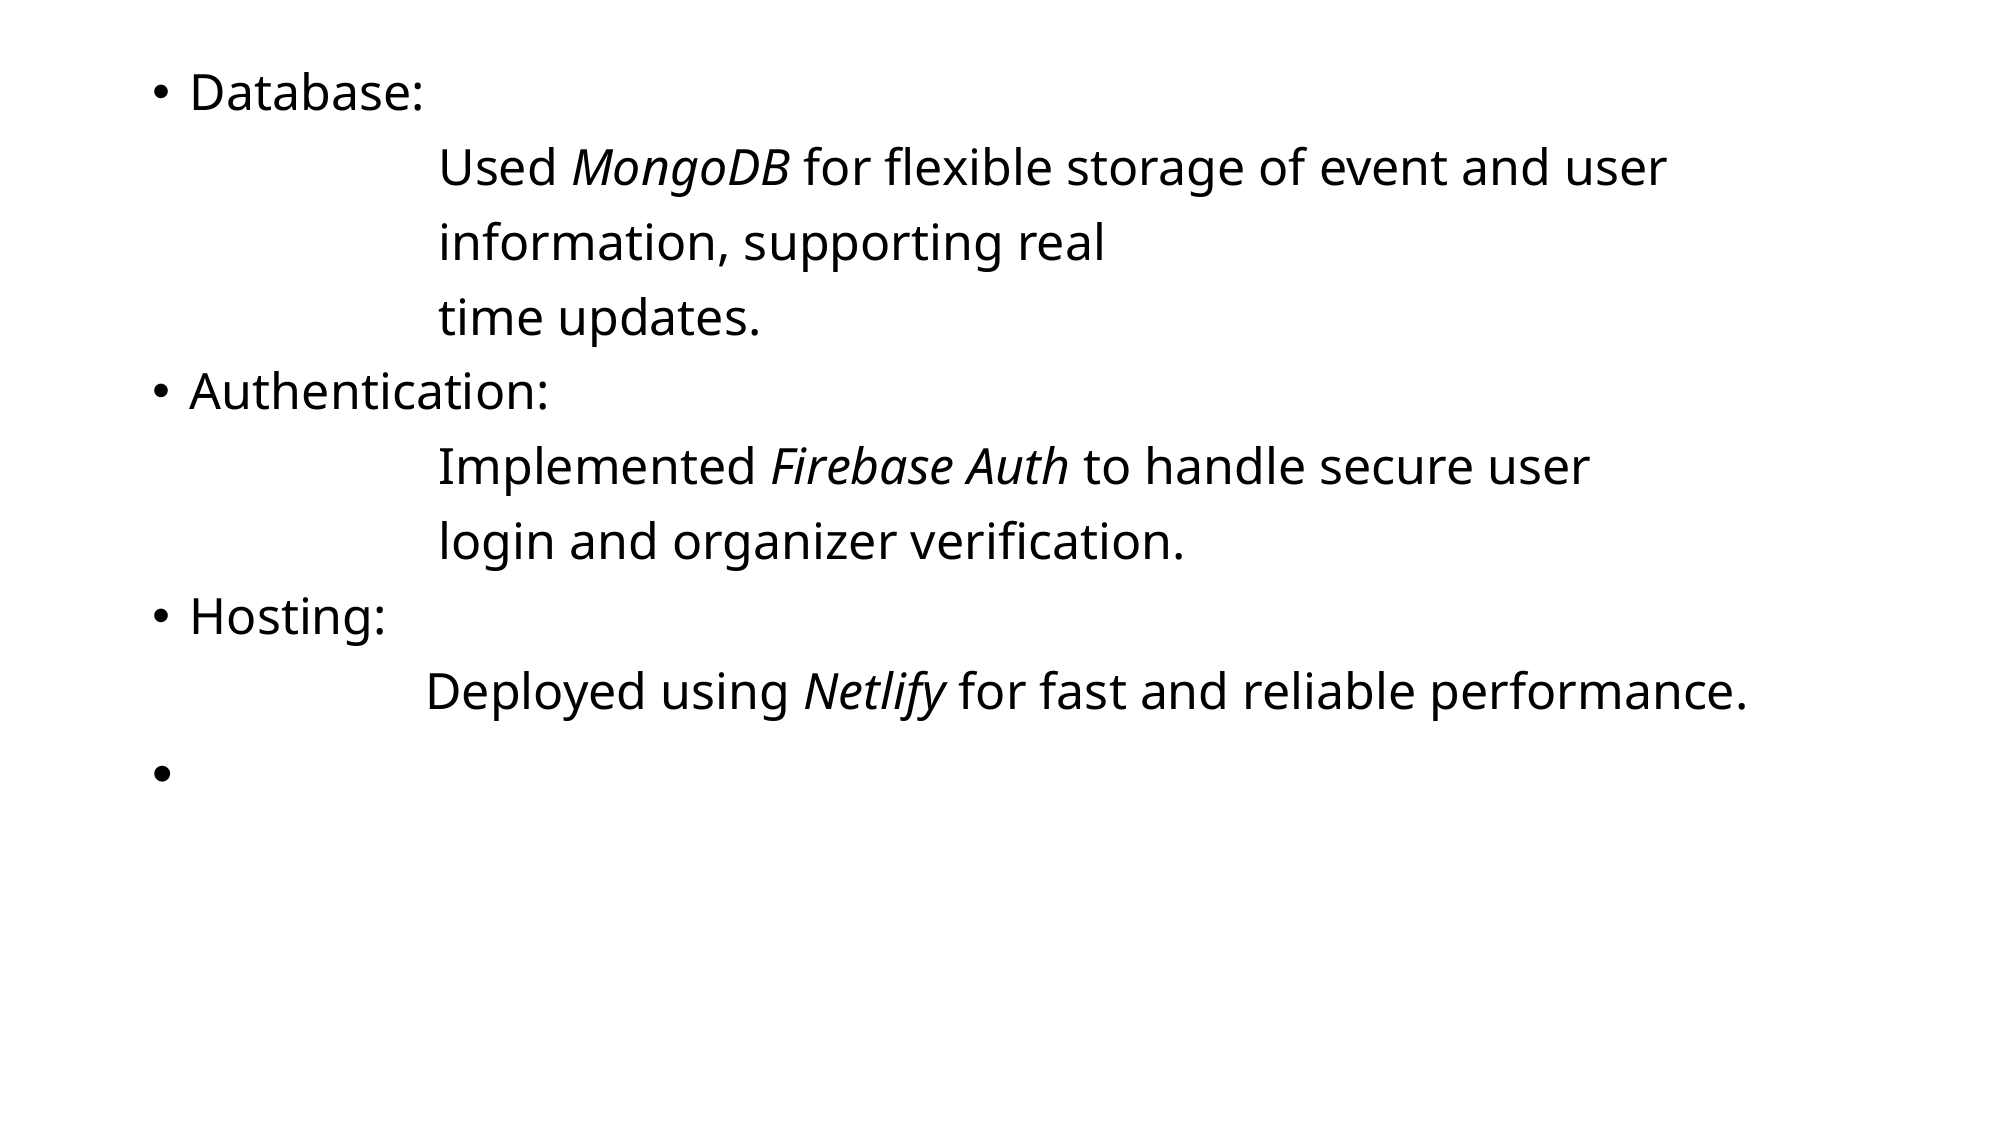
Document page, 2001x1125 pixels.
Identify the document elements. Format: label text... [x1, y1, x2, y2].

list Database: Used MongoDB for flexible storage of event and user information, supporting real time updates. Authentication: Implemented Firebase Auth to handle secure user login and organizer verification. Hosting: Deployed using Netlify for fast and reliable performance. [137, 59, 1863, 1014]
